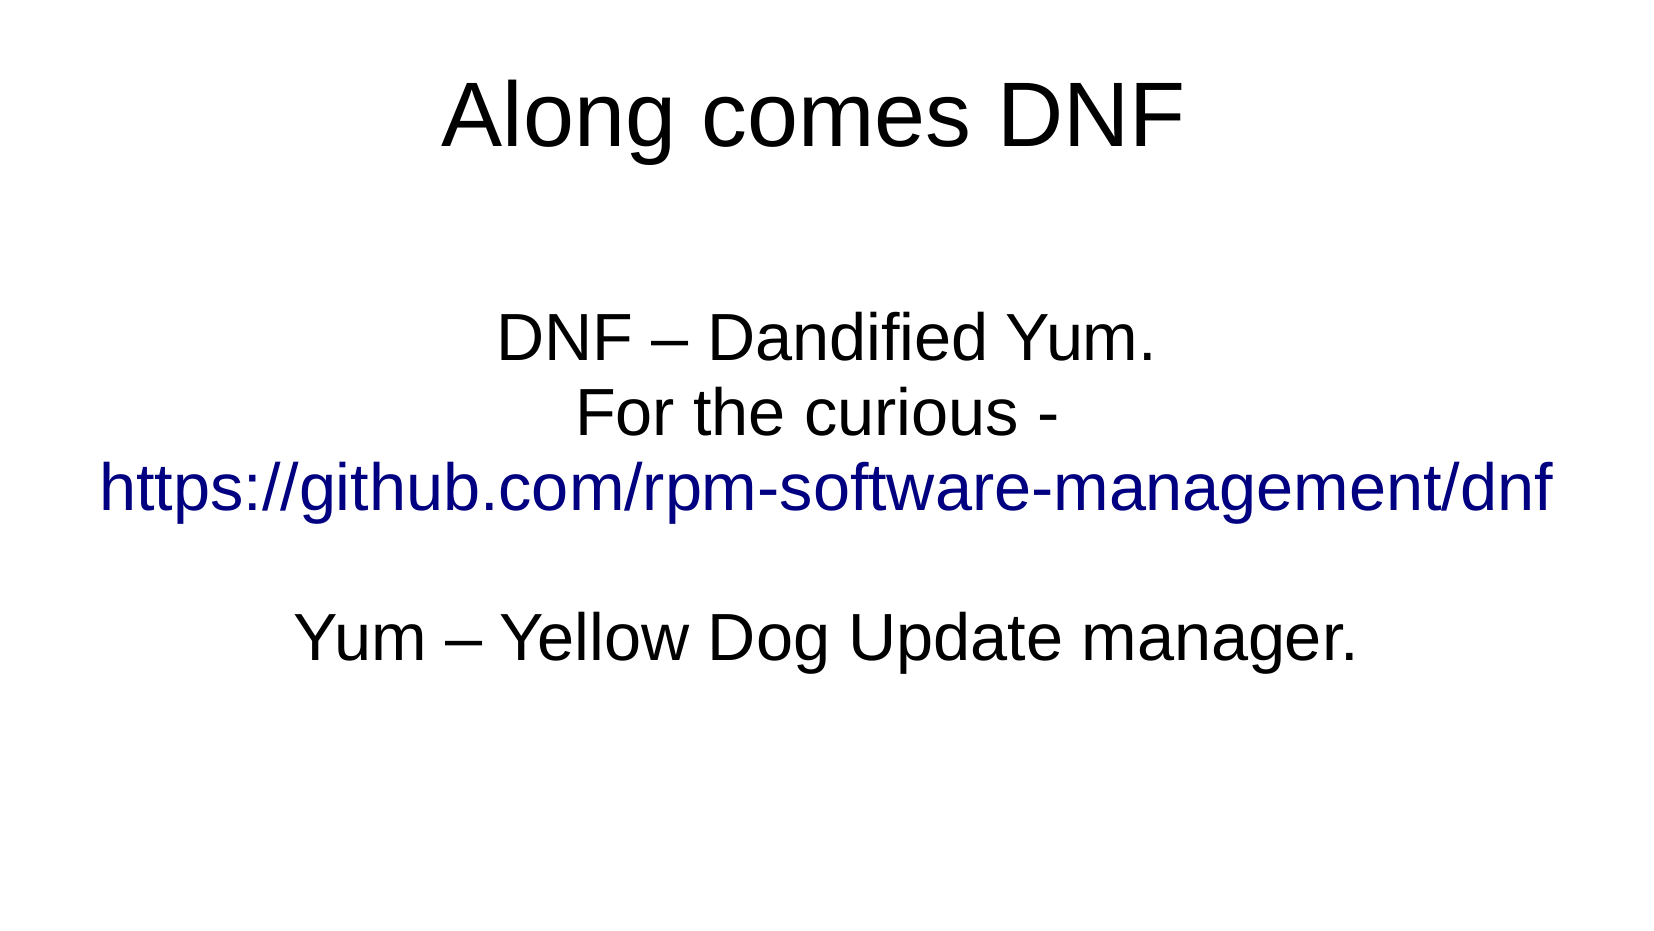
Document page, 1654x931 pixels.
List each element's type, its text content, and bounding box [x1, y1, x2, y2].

title Along comes DNF [82, 37, 1571, 193]
subtitle DNF – Dandified Yum. For the curious - https://github.com/rpm-software-management/dnf Yum – Yellow Dog Update manager. [82, 217, 1571, 758]
